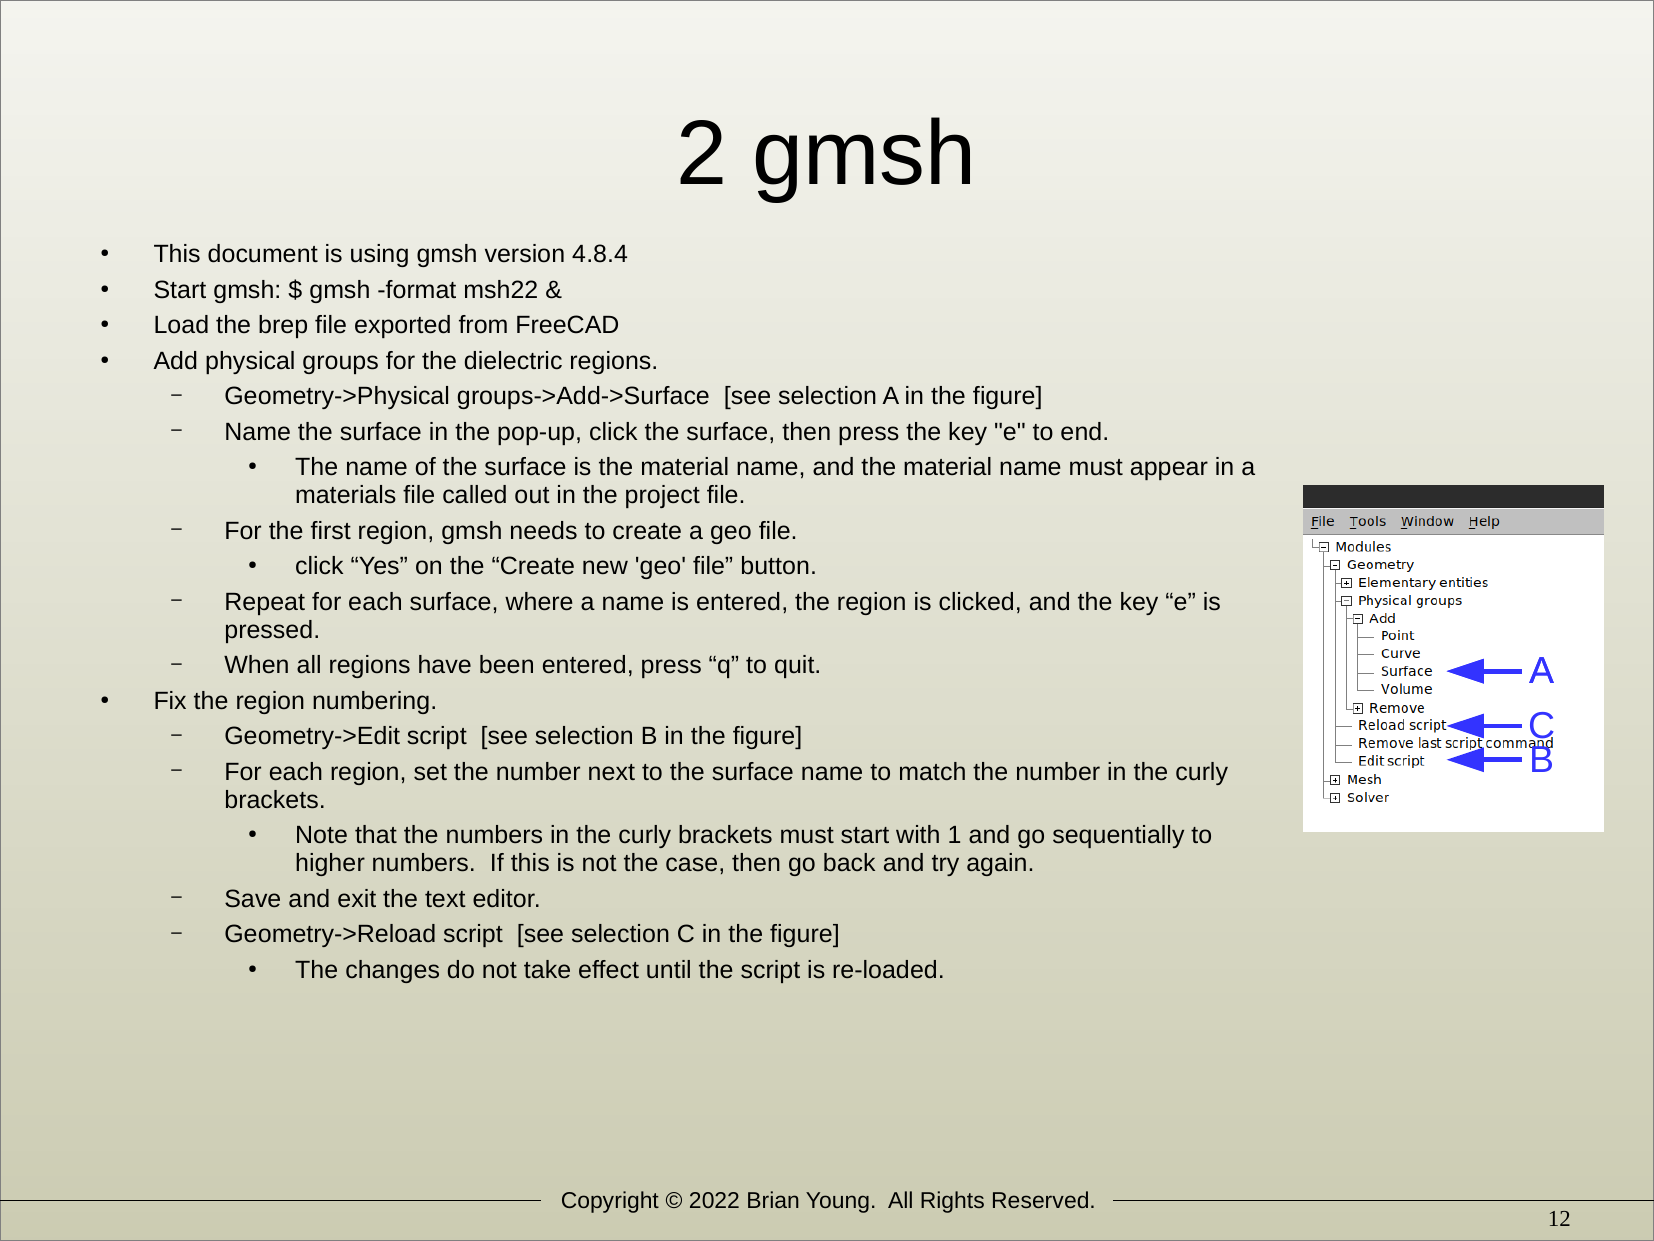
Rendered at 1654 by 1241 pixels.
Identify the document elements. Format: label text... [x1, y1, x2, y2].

text_box B [1514, 754, 1570, 788]
text_box C [1513, 696, 1571, 754]
picture [1303, 485, 1604, 832]
title 2 gmsh [82, 49, 1571, 257]
list This document is using gmsh version 4.8.4 Start gmsh: $ gmsh -format msh22 & Load the brep file exported from FreeCAD Add physical groups for the dielectric regions. Geometry->Physical groups->Add->Surface [see selection A in the figure] Name the surface in the pop-up, click the surface, then press the key "e" to end. The name of the surface is the material name, and the material name must appear in a materials file called out in the project file. For the first region, gmsh needs to create a geo file. click “Yes” on the “Create new 'geo' file” button. Repeat for each surface, where a name is entered, the region is clicked, and the key “e” is pressed. When all regions have been entered, press “q” to quit. Fix the region numbering. Geometry->Edit script [see selection B in the figure] For each region, set the number next to the surface name to match the number in the curly brackets. Note that the numbers in the curly brackets must start with 1 and go sequentially to higher numbers. If this is not the case, then go back and try again. Save and exit the text editor. Geometry->Reload script [see selection C in the figure] The changes do not take effect until the script is re-loaded. [82, 240, 1276, 1126]
text_box A [1514, 642, 1570, 696]
